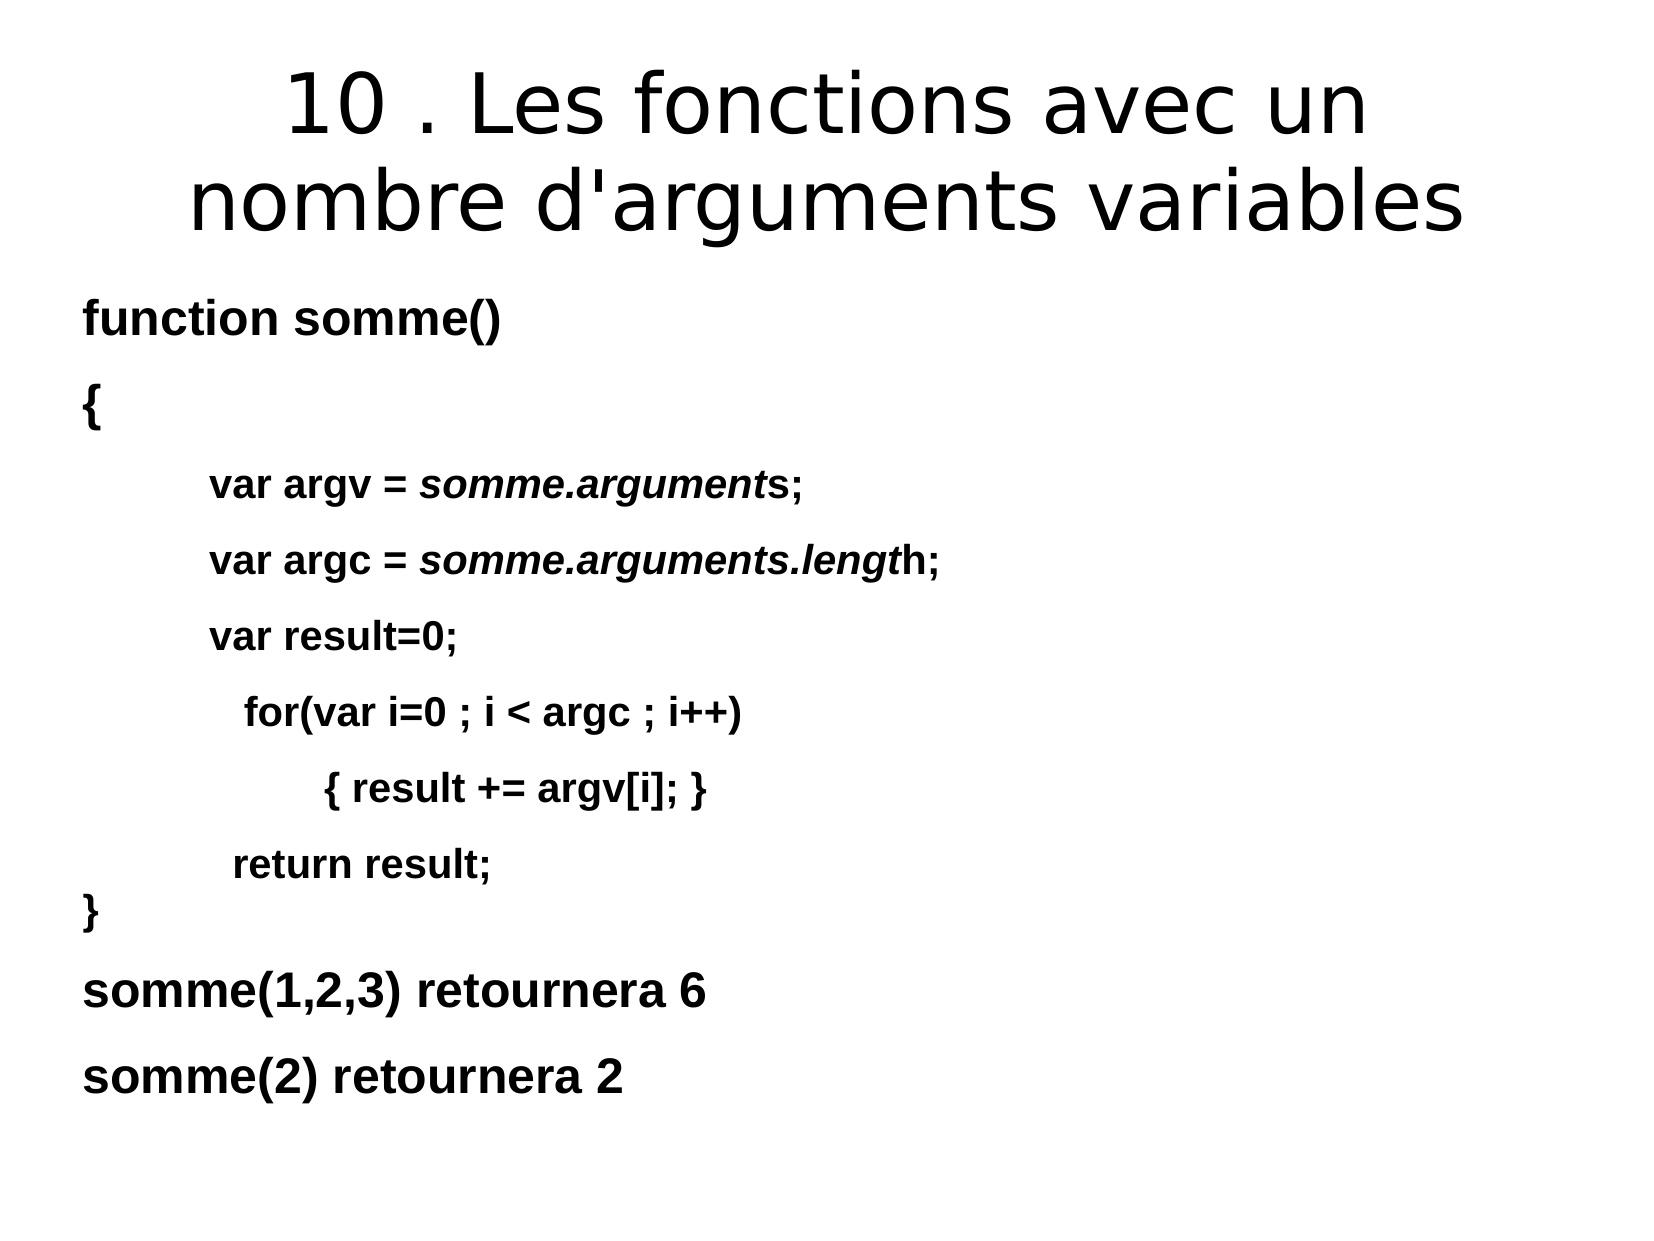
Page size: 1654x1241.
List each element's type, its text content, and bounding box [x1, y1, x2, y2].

list function somme() { var argv = somme.arguments; var argc = somme.arguments.length; var result=0; for(var i=0 ; i < argc ; i++) { result += argv[i]; } return result; } somme(1,2,3) retournera 6 somme(2) retournera 2 [82, 290, 1571, 1116]
title 10 . Les fonctions avec un nombre d'arguments variables [82, 49, 1571, 257]
